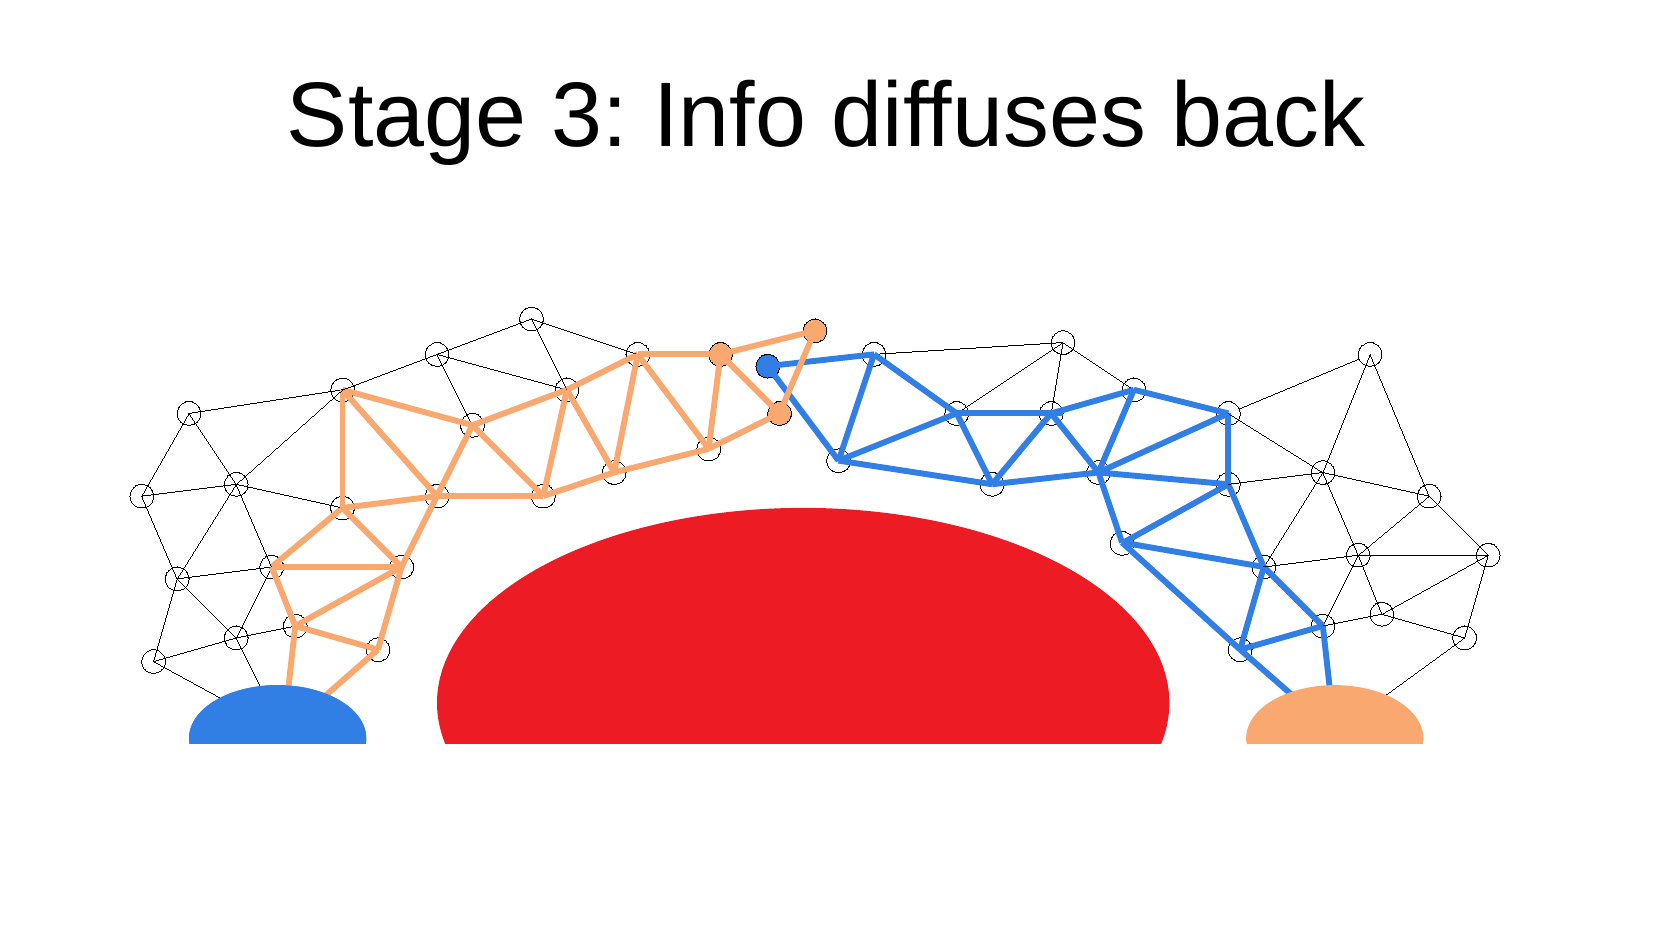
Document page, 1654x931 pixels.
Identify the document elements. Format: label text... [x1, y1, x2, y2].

text_box [947, 418, 959, 426]
text_box [295, 614, 303, 621]
text_box [165, 566, 190, 591]
text_box [462, 413, 482, 421]
text_box [1346, 543, 1371, 567]
title Stage 3: Info diffuses back [82, 37, 1571, 193]
text_box [1263, 555, 1276, 572]
text_box [1452, 625, 1477, 650]
text_box [224, 472, 249, 497]
text_box [531, 496, 556, 508]
text_box [277, 570, 284, 577]
text_box [1039, 401, 1062, 410]
text_box [1252, 569, 1259, 577]
text_box [698, 447, 721, 461]
text_box [874, 361, 881, 367]
text_box [336, 513, 348, 520]
text_box [402, 558, 414, 579]
text_box [435, 499, 449, 508]
text_box [1231, 472, 1241, 494]
text_box [1358, 342, 1382, 367]
text_box [767, 408, 773, 415]
text_box [141, 649, 166, 674]
text_box [1318, 614, 1335, 637]
text_box [1087, 476, 1099, 485]
text_box [82, 507, 1630, 910]
text_box [962, 416, 969, 422]
text_box [1370, 602, 1394, 627]
text_box [1311, 460, 1335, 485]
text_box [949, 401, 969, 410]
text_box [372, 640, 390, 662]
text_box [1122, 531, 1130, 538]
text_box [396, 555, 403, 561]
text_box [755, 354, 779, 379]
text_box [625, 342, 650, 356]
text_box [1417, 484, 1442, 508]
text_box [224, 625, 249, 650]
text_box [803, 318, 827, 343]
text_box [709, 342, 731, 351]
text_box [774, 401, 781, 407]
text_box [572, 388, 579, 398]
text_box [604, 473, 626, 485]
text_box [980, 486, 1004, 497]
text_box [519, 307, 544, 331]
text_box [1476, 543, 1501, 567]
text_box [555, 377, 575, 390]
text_box [1220, 489, 1230, 497]
text_box [709, 357, 717, 366]
text_box [330, 496, 340, 512]
text_box [1051, 330, 1075, 355]
text_box [826, 453, 850, 473]
text_box [471, 431, 478, 438]
text_box [460, 426, 467, 434]
text_box [1122, 377, 1146, 389]
text_box [298, 631, 305, 638]
text_box [602, 465, 609, 473]
text_box [1313, 631, 1321, 638]
text_box [1133, 394, 1144, 402]
text_box [177, 401, 201, 426]
text_box [259, 555, 278, 579]
text_box [368, 637, 378, 645]
text_box [1228, 645, 1246, 662]
text_box [345, 496, 354, 504]
text_box [1047, 420, 1055, 426]
text_box [425, 342, 449, 367]
text_box [1218, 401, 1241, 425]
text_box [771, 404, 792, 426]
text_box [1110, 533, 1129, 556]
text_box [1217, 472, 1225, 480]
text_box [330, 378, 355, 402]
text_box [129, 484, 154, 508]
text_box [283, 616, 292, 637]
text_box [862, 342, 886, 354]
